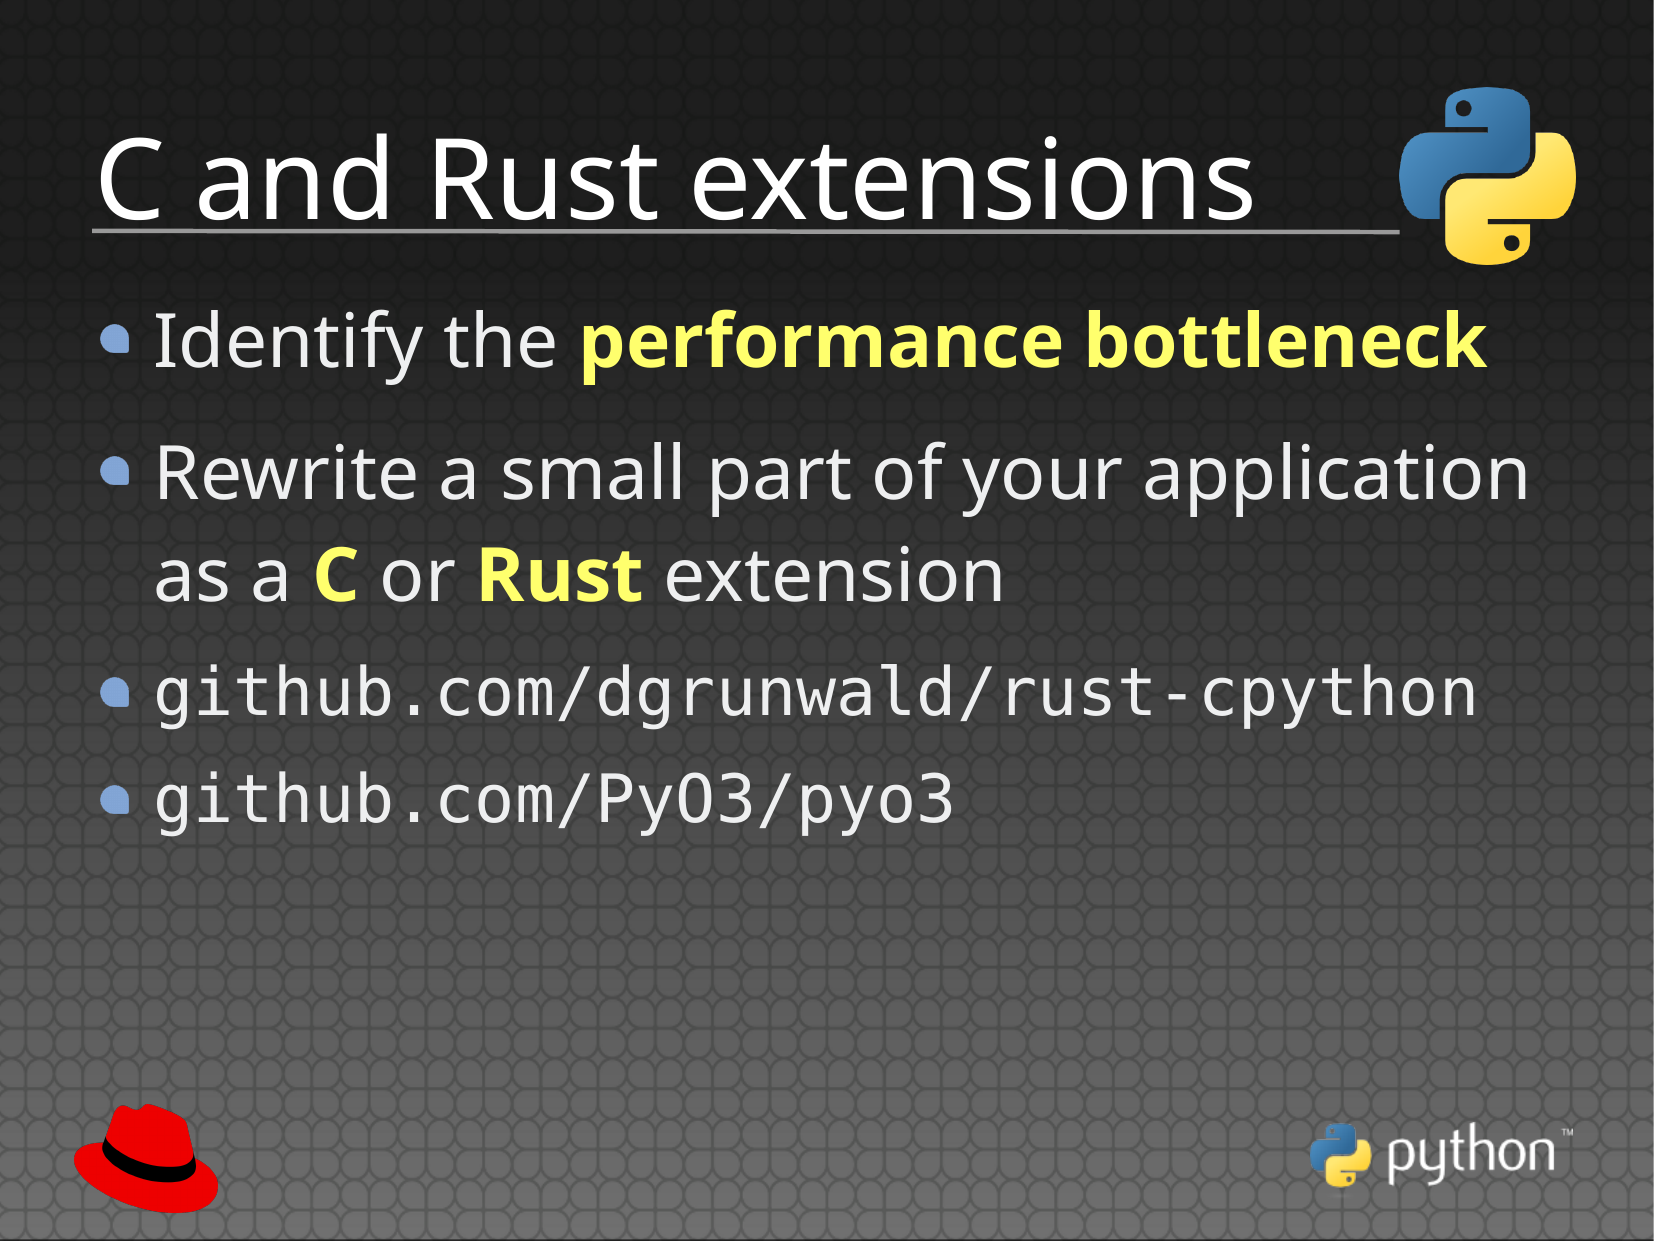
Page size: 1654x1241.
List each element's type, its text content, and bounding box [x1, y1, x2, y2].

picture [0, 0, 1654, 1241]
title C and Rust extensions [94, 100, 1426, 251]
list Identify the performance bottleneck Rewrite a small part of your application as a C or Rust extension github.com/dgrunwald/rust-cpython github.com/PyO3/pyo3 [82, 287, 1629, 1135]
